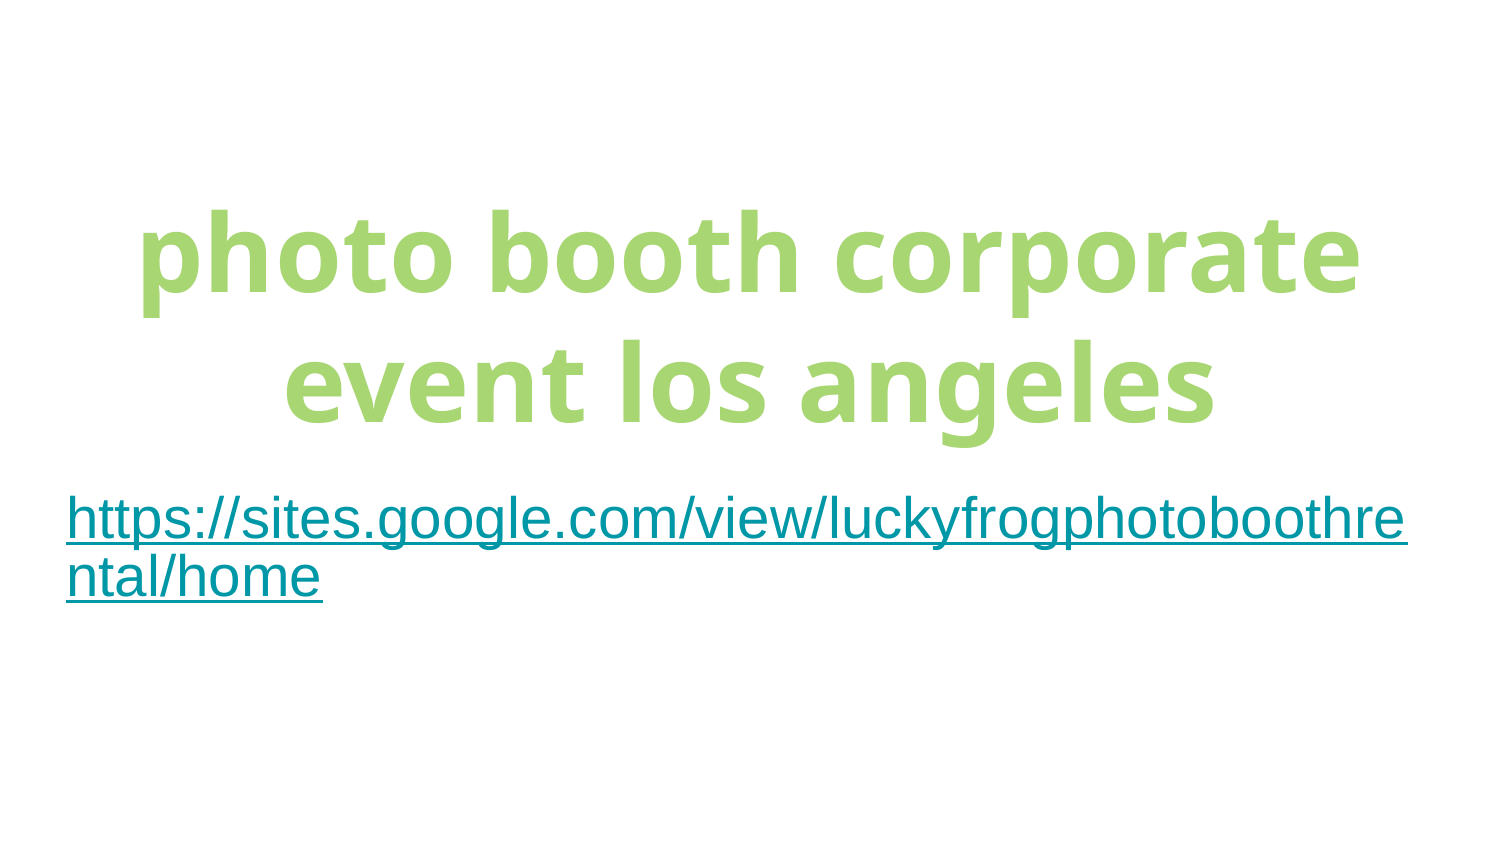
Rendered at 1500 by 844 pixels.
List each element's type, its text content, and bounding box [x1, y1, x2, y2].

subtitle https://sites.google.com/view/luckyfrogphotoboothrental/home [51, 464, 1449, 595]
title photo booth corporate event los angeles [51, 122, 1449, 459]
